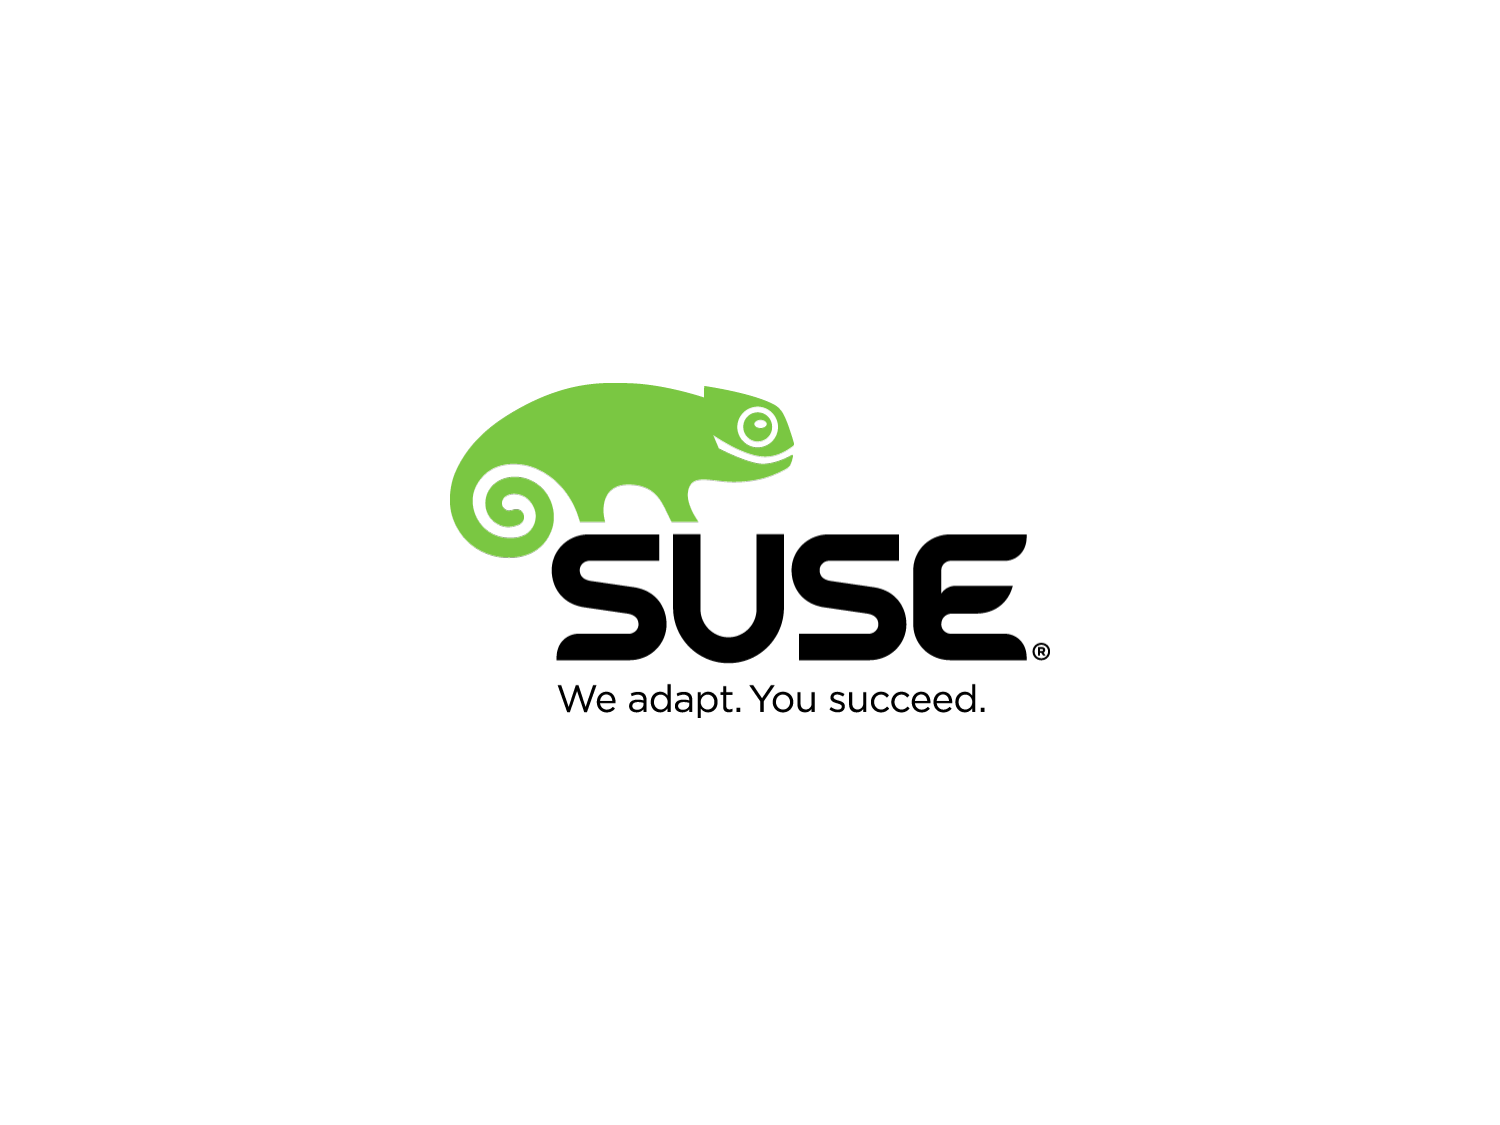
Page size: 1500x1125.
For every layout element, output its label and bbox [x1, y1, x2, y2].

picture [450, 383, 1050, 718]
